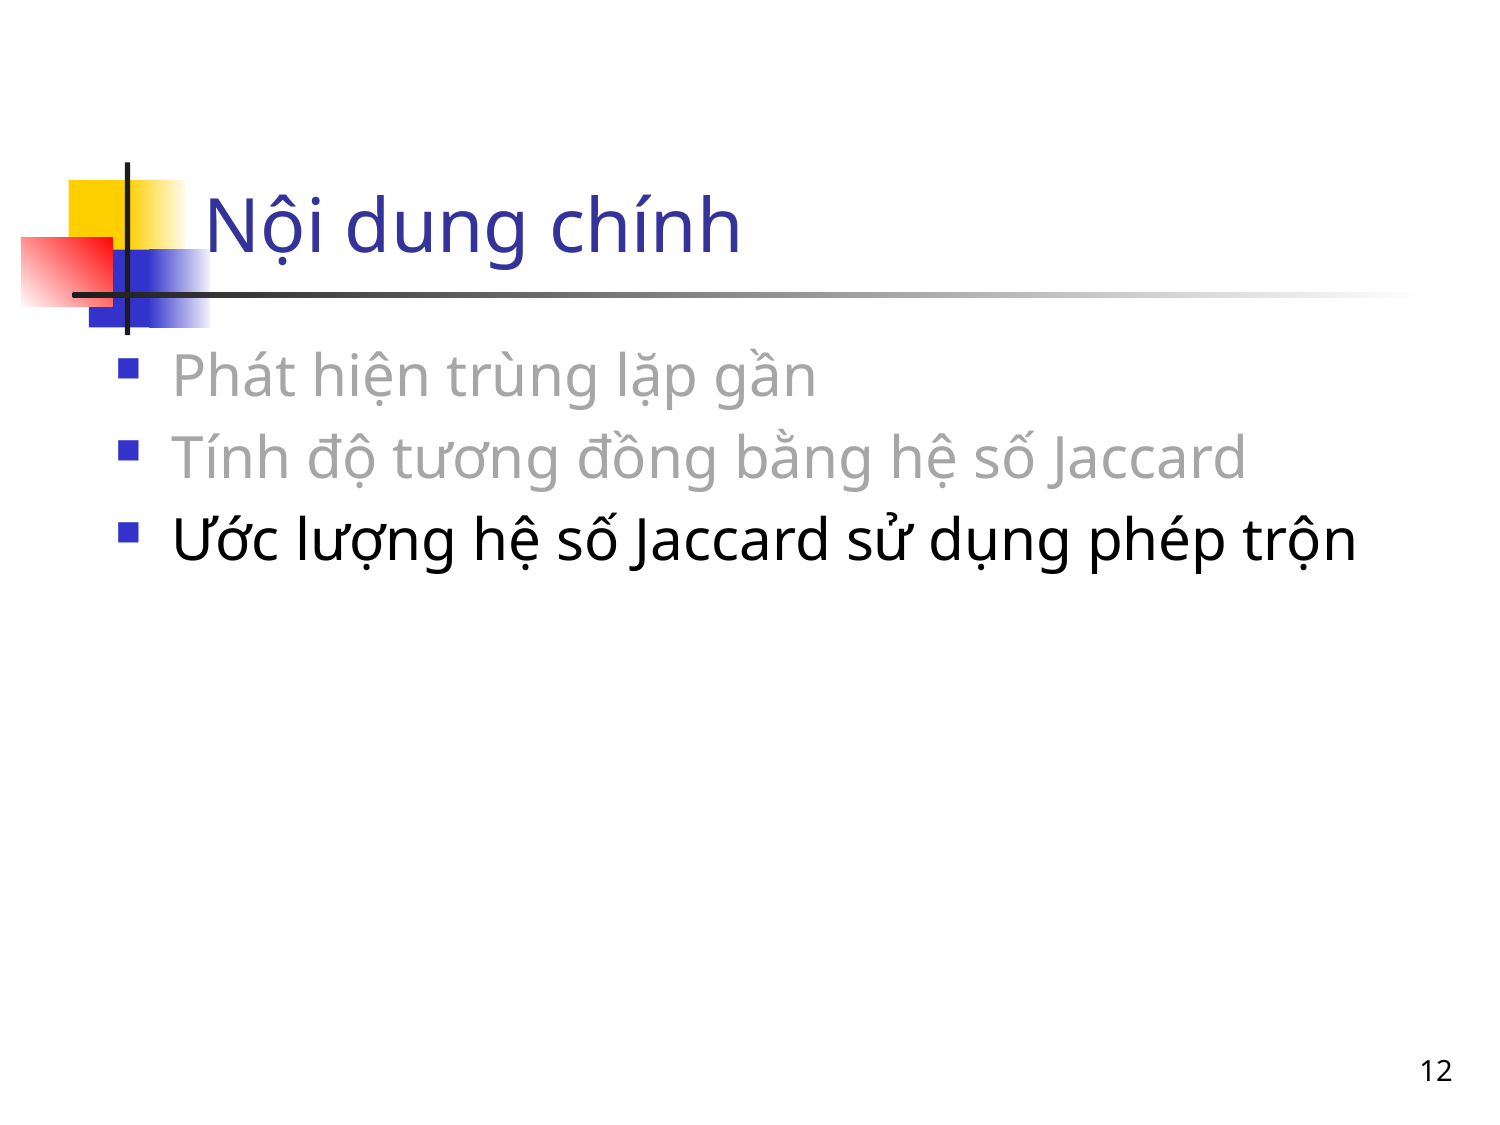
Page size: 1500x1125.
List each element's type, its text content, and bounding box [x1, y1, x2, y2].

slide_number <number> [1155, 1024, 1468, 1100]
title Nội dung chính [188, 35, 1468, 275]
list Phát hiện trùng lặp gần Tính độ tương đồng bằng hệ số Jaccard Ước lượng hệ số Jaccard sử dụng phép trộn [100, 331, 1469, 1006]
